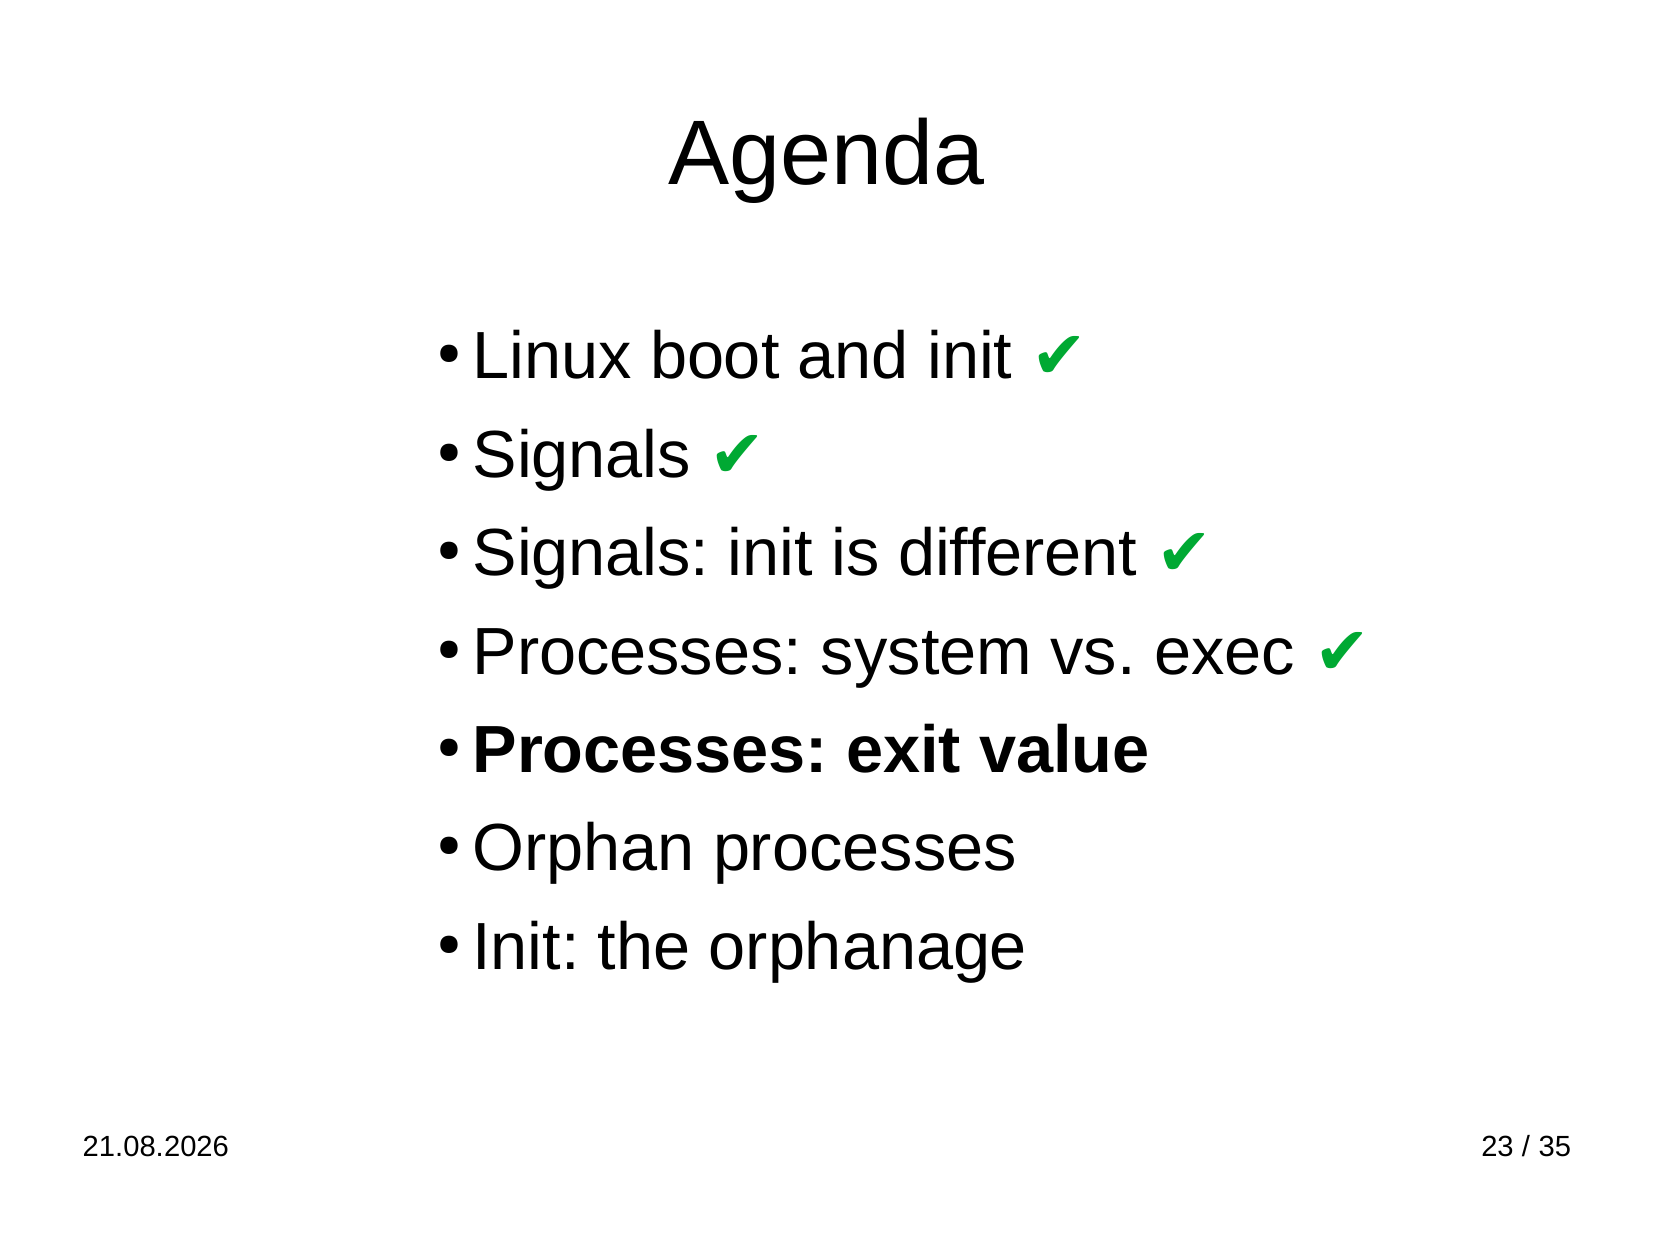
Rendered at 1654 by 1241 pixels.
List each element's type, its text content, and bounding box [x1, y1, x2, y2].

subtitle Linux boot and init ✔ Signals ✔ Signals: init is different ✔ Processes: system vs. exec ✔ Processes: exit value Orphan processes Init: the orphanage [437, 266, 1382, 1134]
title Agenda [82, 49, 1571, 257]
